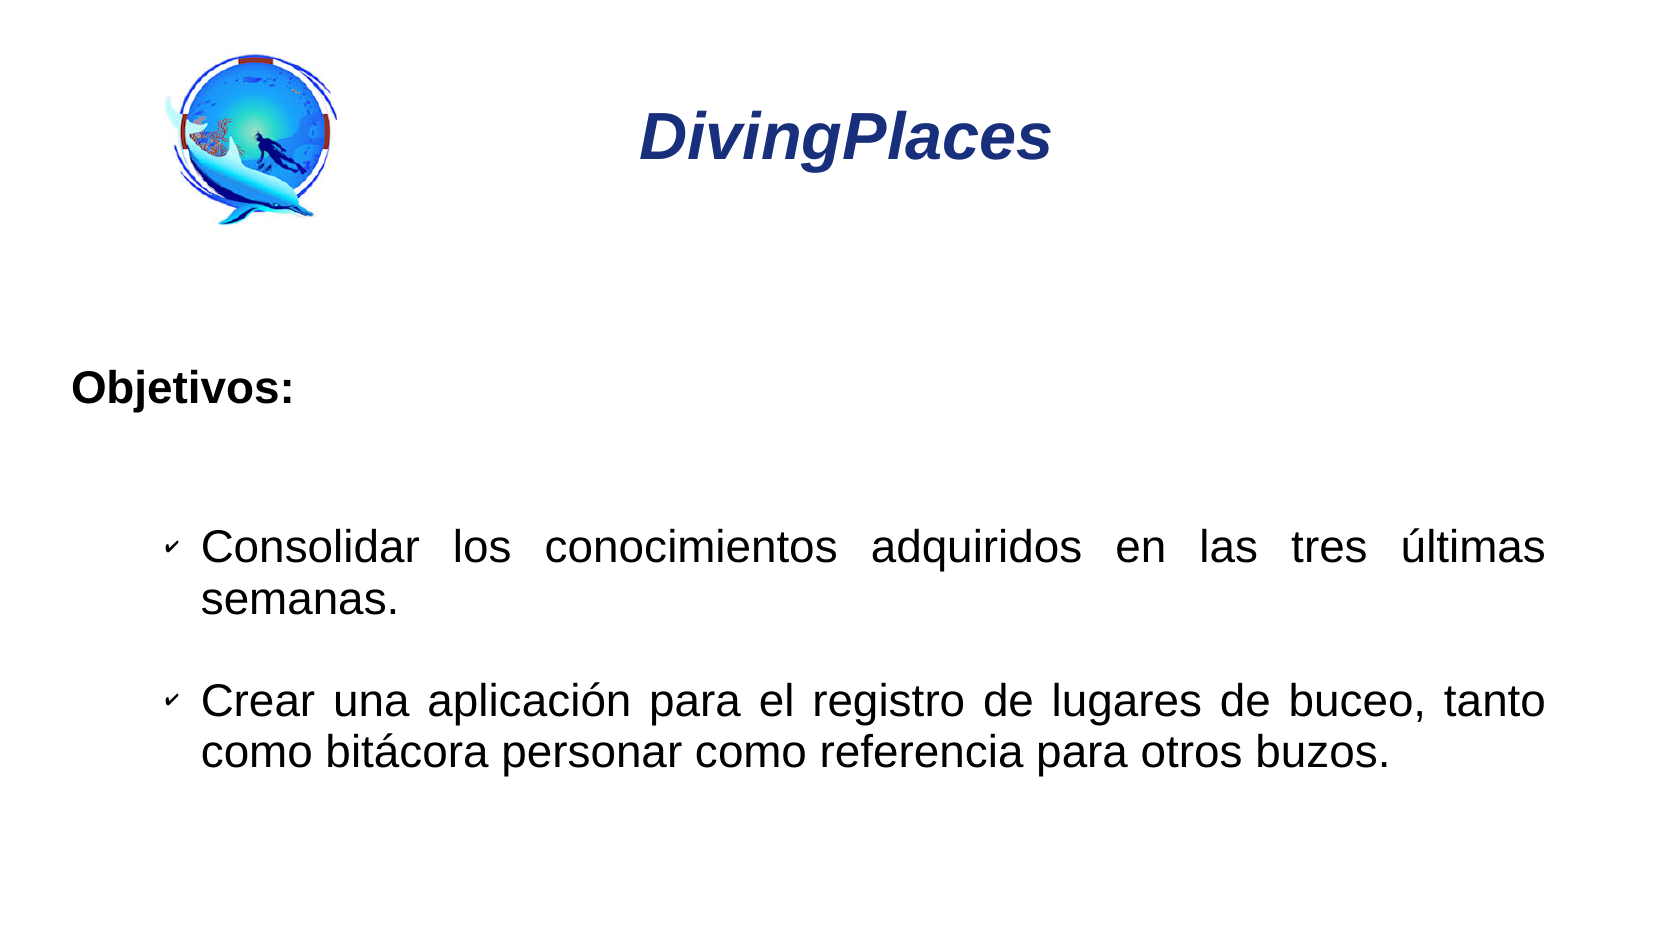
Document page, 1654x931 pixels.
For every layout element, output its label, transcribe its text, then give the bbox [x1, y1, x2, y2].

text_box Consolidar los conocimientos adquiridos en las tres últimas semanas. Crear una aplicación para el registro de lugares de buceo, tanto como bitácora personar como referencia para otros buzos. [129, 490, 1548, 810]
subtitle Objetivos: [0, 348, 367, 428]
picture [165, 52, 337, 225]
text_box DivingPlaces [578, 91, 1115, 237]
